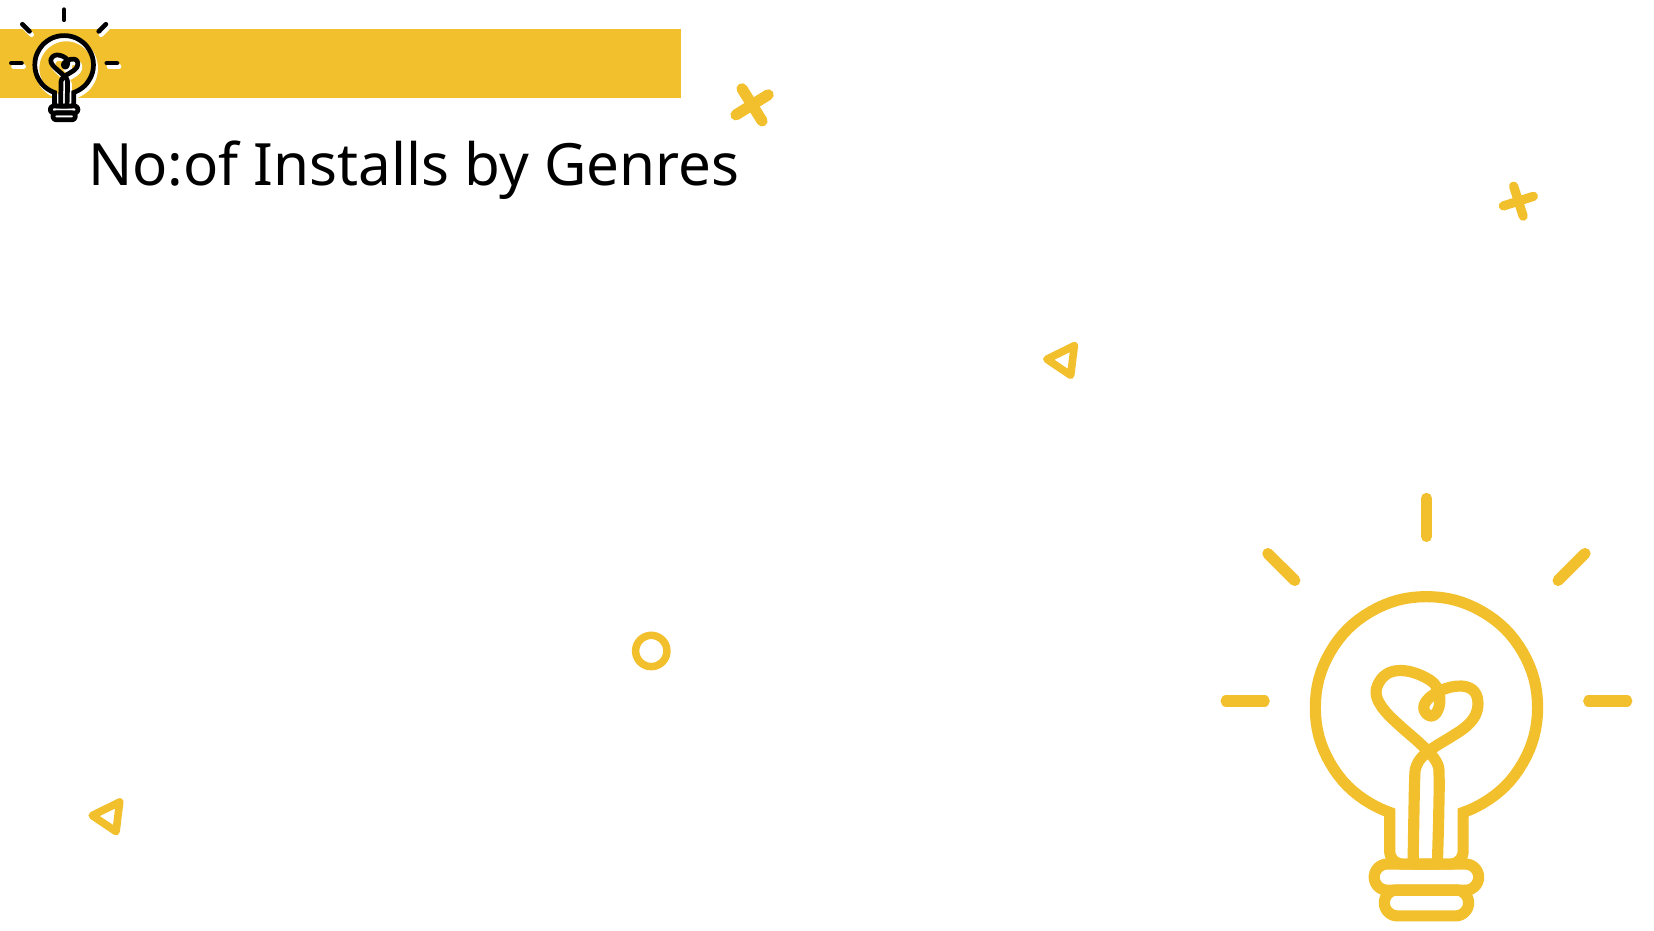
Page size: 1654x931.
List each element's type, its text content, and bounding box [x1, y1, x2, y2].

title No:of Installs by Genres [88, 83, 1211, 242]
